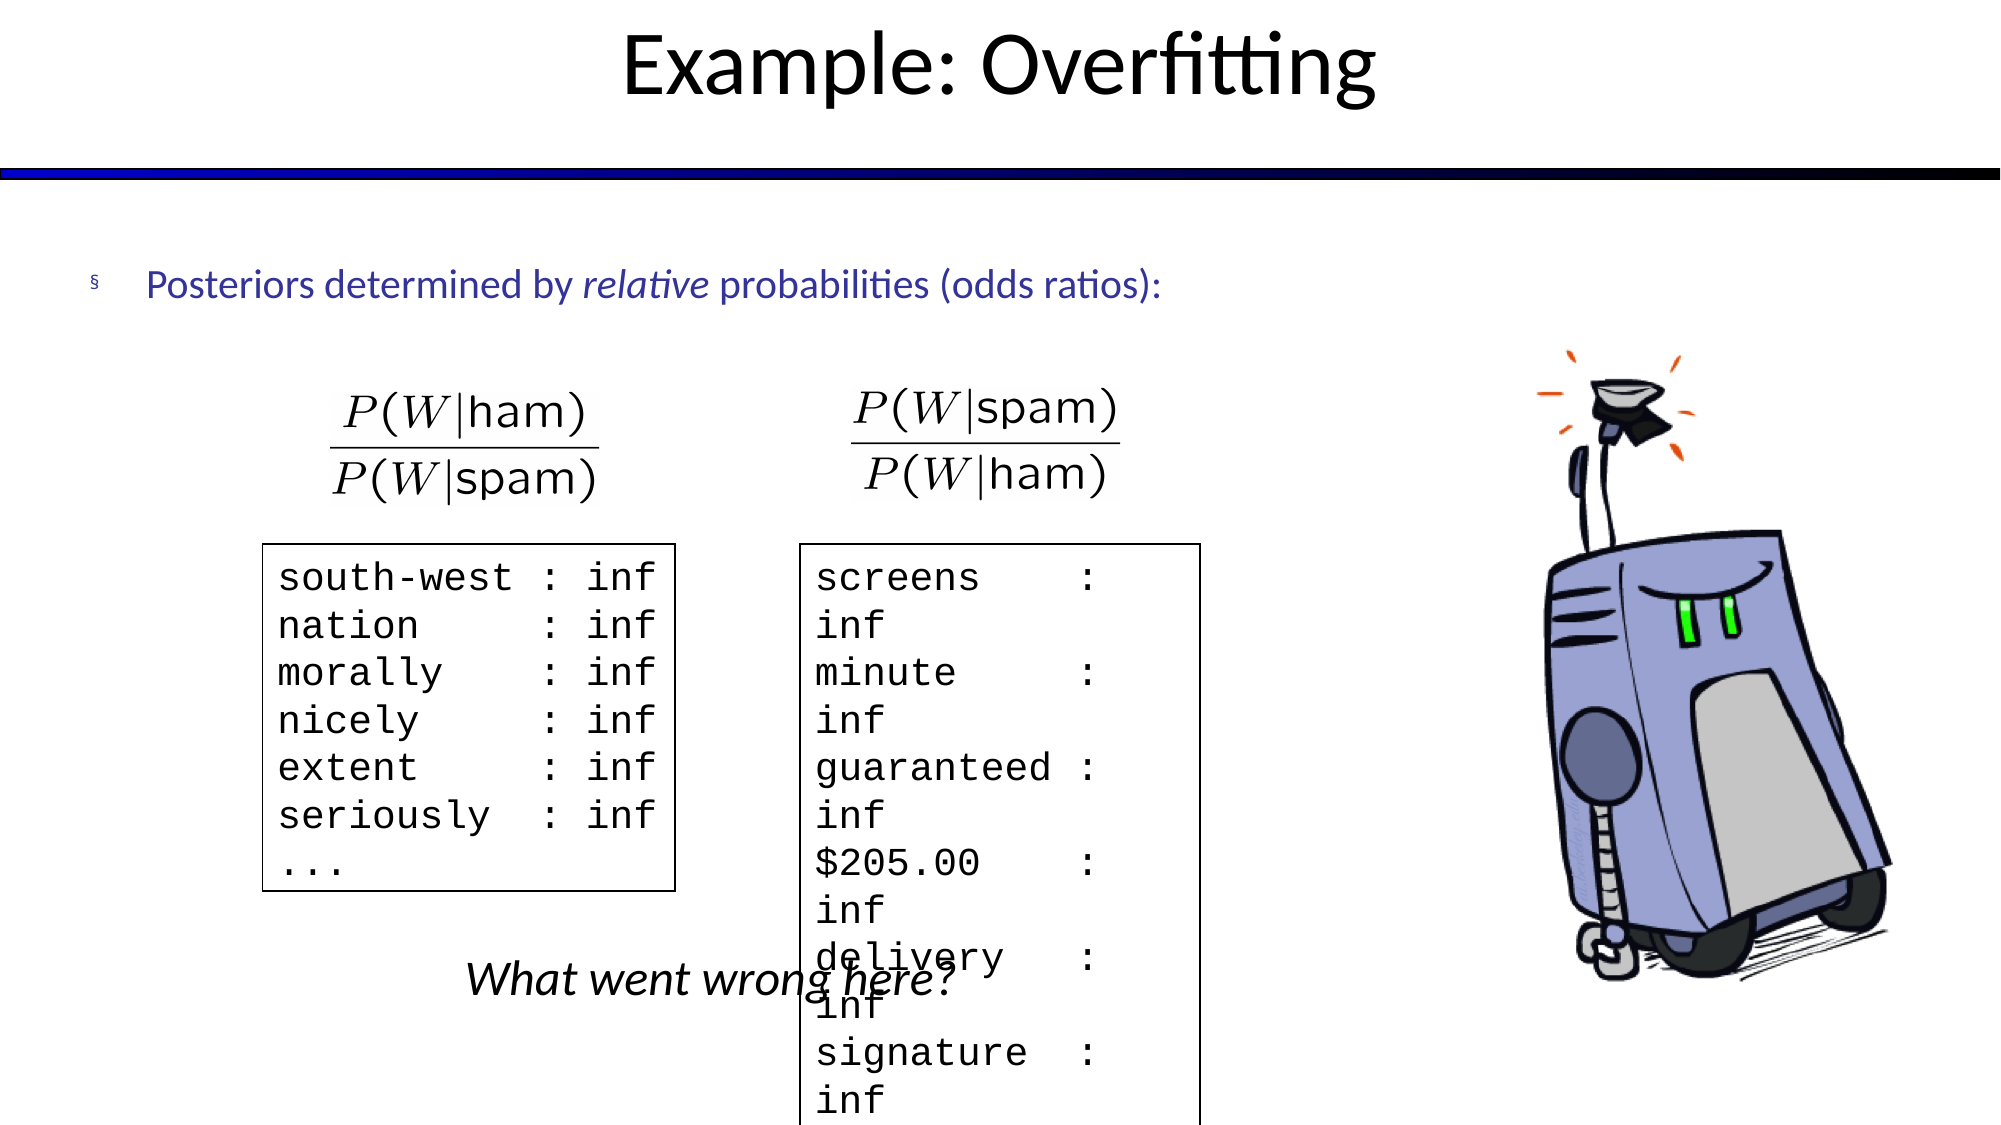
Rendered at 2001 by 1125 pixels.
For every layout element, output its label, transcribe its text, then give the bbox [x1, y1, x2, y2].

text_box What went wrong here? [450, 938, 800, 1014]
text_box screens : inf minute : inf guaranteed : inf $205.00 : inf delivery : inf signature : inf ... [800, 543, 1200, 1125]
text_box south-west : inf nation : inf morally : inf nicely : inf extent : inf seriously : inf ... [262, 543, 675, 892]
picture [329, 391, 600, 507]
picture [1462, 295, 1964, 1046]
title Example: Overfitting [0, 0, 2000, 184]
list Posteriors determined by relative probabilities (odds ratios): [75, 249, 1425, 993]
picture [850, 387, 1121, 503]
